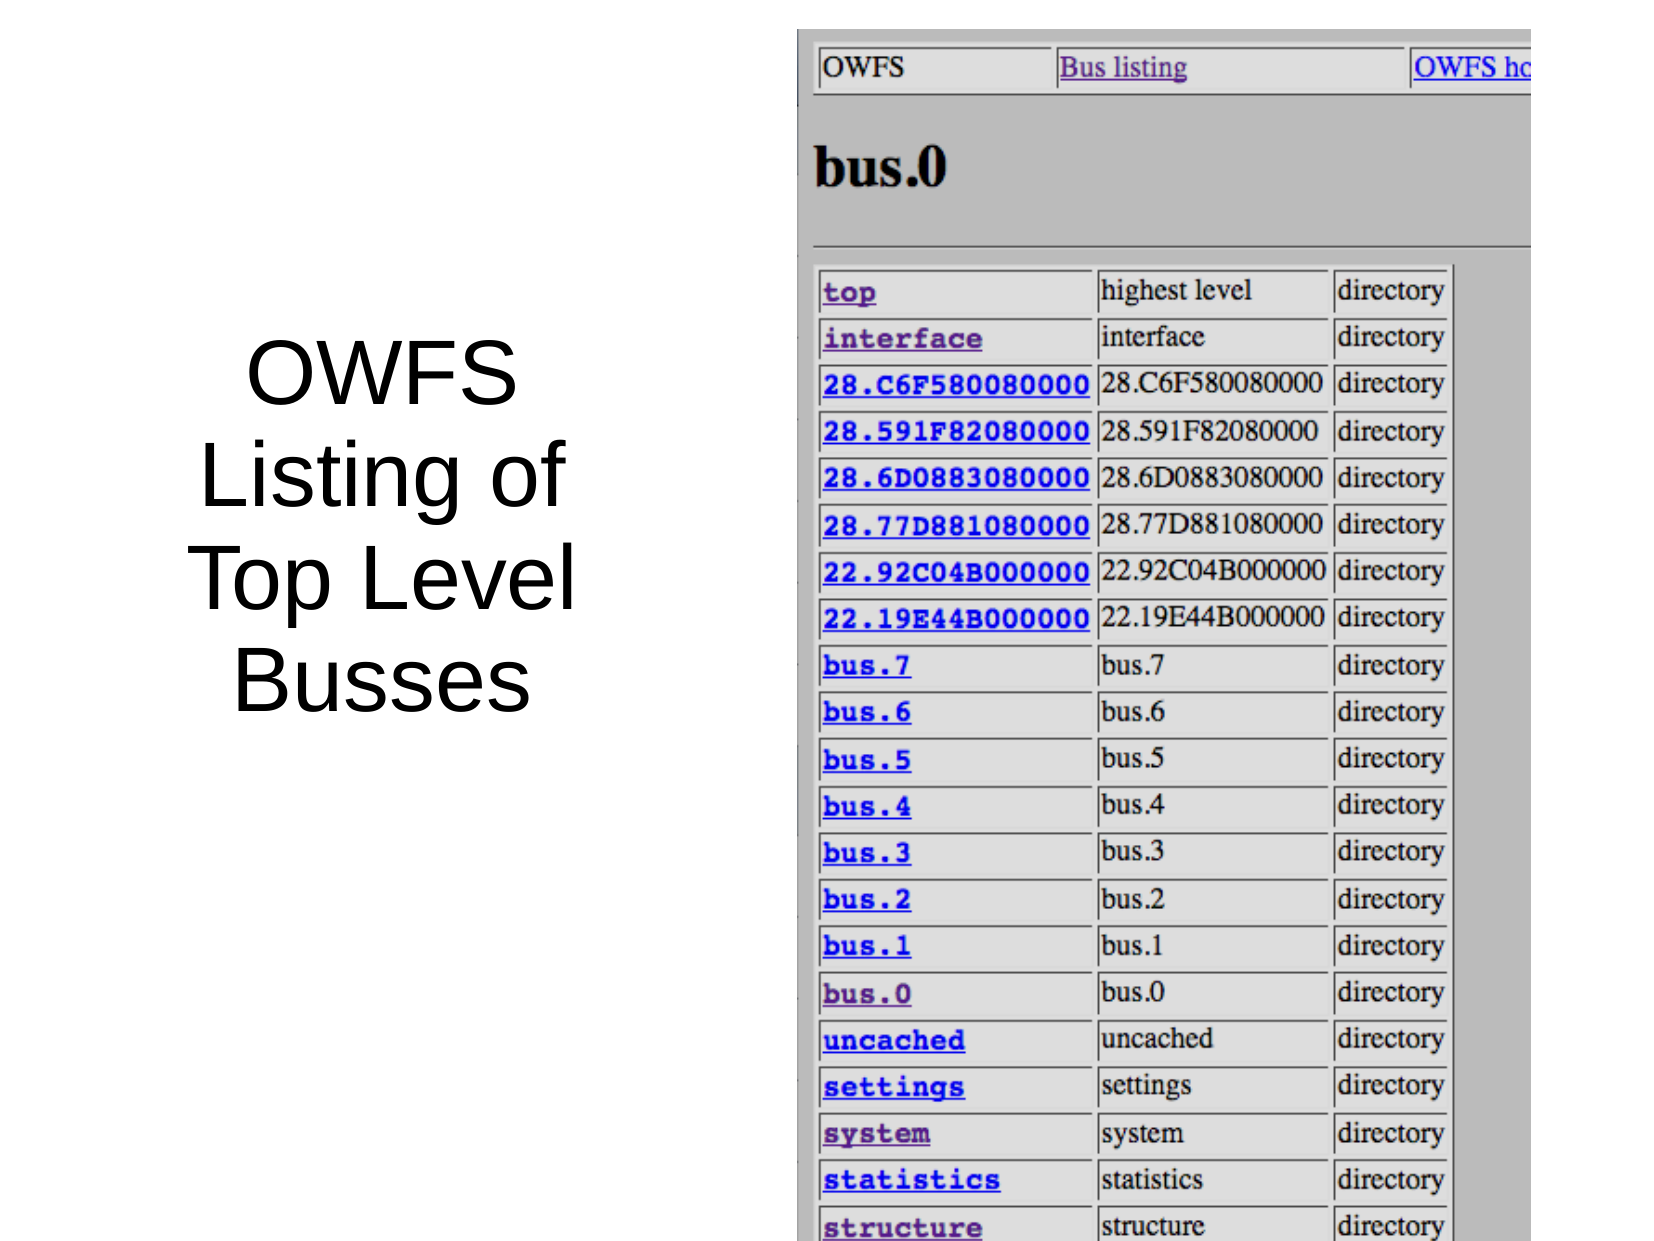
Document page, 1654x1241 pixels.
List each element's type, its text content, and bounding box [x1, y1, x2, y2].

title OWFS Listing of Top Level Busses [120, 107, 646, 946]
picture [797, 29, 1531, 1241]
